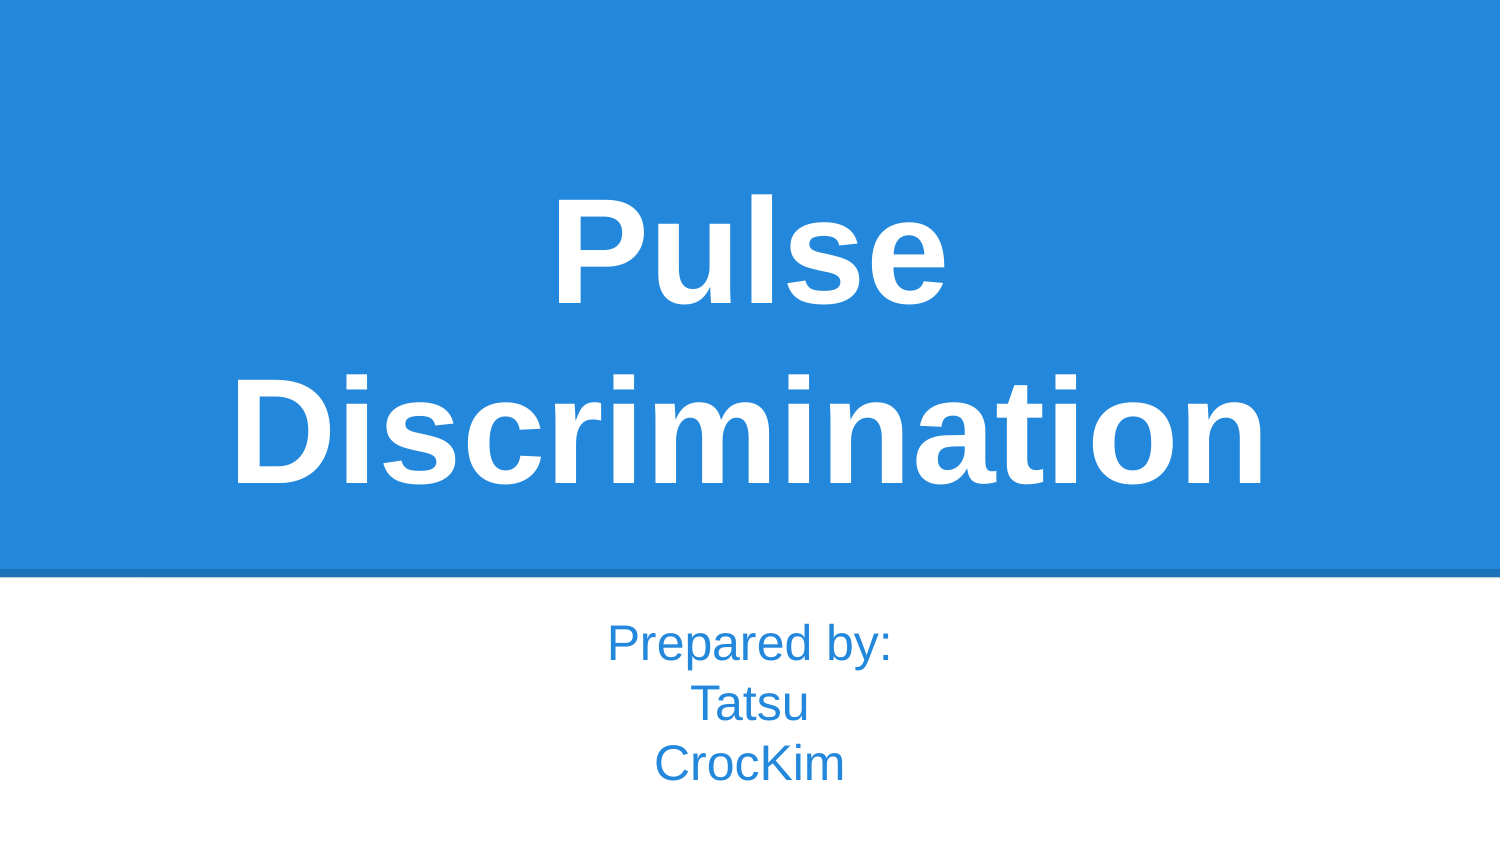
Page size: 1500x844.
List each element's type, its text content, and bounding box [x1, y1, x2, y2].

subtitle Prepared by: Tatsu CrocKim [112, 594, 1388, 804]
title Pulse Discrimination [112, 122, 1388, 529]
